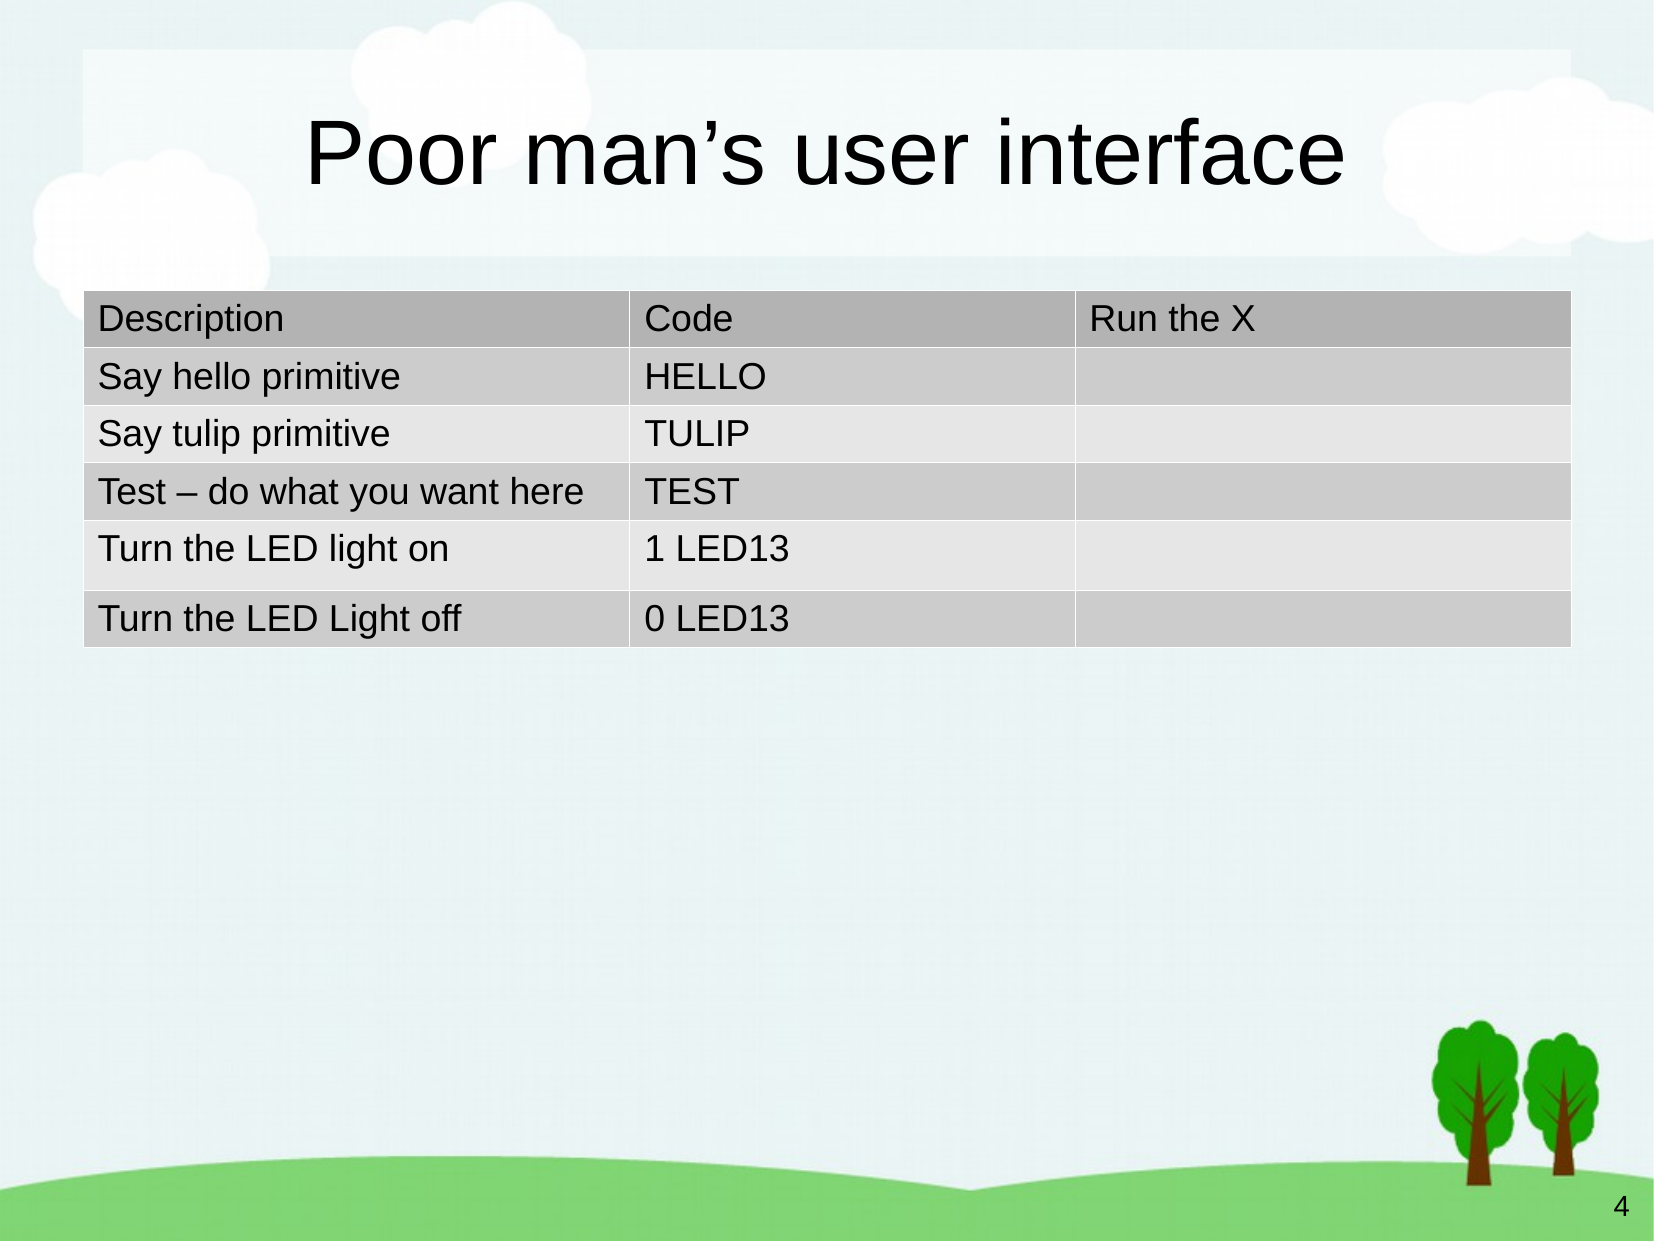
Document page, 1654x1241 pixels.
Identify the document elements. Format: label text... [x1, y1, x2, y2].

table_cell [1076, 406, 1571, 462]
table_header Code [630, 291, 1075, 347]
table_cell [1076, 591, 1571, 647]
table_cell [1076, 463, 1571, 520]
picture [0, 0, 1654, 1241]
table_cell Test – do what you want here [84, 463, 629, 520]
table_cell Turn the LED Light off [84, 591, 629, 647]
table_cell Say hello primitive [84, 348, 629, 405]
table_cell 0 LED13 [630, 591, 1075, 647]
table_header Description [84, 291, 629, 347]
table_header Run the X [1076, 291, 1571, 347]
table_cell 1 LED13 [630, 521, 1075, 590]
table_cell Say tulip primitive [84, 406, 629, 462]
table_cell Turn the LED light on [84, 521, 629, 590]
title Poor man’s user interface [82, 49, 1571, 257]
table_cell [1076, 348, 1571, 405]
table_cell TEST [630, 463, 1075, 520]
table_cell [1076, 521, 1571, 590]
table_cell HELLO [630, 348, 1075, 405]
table_cell TULIP [630, 406, 1075, 462]
